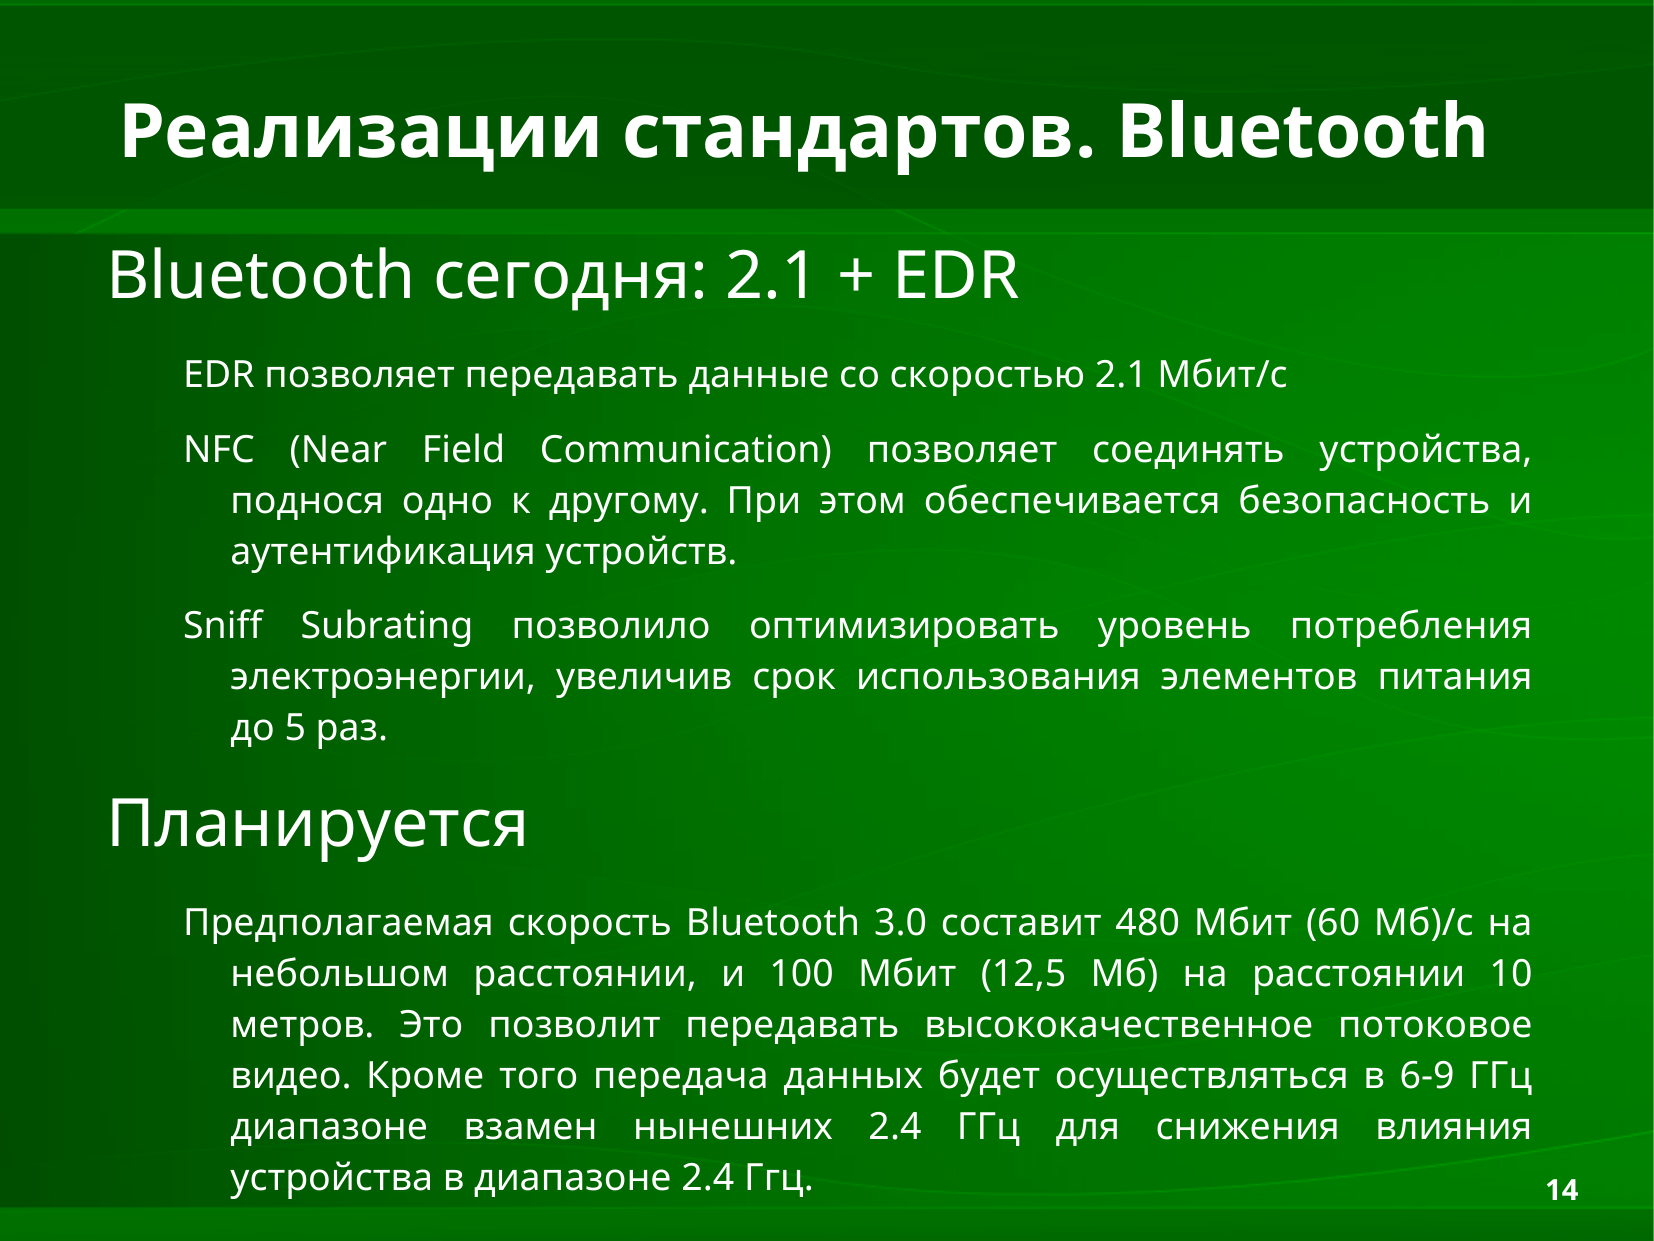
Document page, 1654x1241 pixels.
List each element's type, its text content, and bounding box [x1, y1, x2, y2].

picture [0, 0, 1654, 1241]
list Bluetooth сегодня: 2.1 + EDR EDR позволяет передавать данные со скоростью 2.1 Мбит/с NFC (Near Field Communication) позволяет соединять устройства, поднося одно к другому. При этом обеспечивается безопасность и аутентификация устройств. Sniff Subrating позволило оптимизировать уровень потребления электроэнергии, увеличив срок использования элементов питания до 5 раз. Планируется Предполагаемая скорость Bluetooth 3.0 составит 480 Мбит (60 Мб)/с на небольшом расстоянии, и 100 Мбит (12,5 Мб) на расстоянии 10 метров. Это позволит передавать высококачественное потоковое видео. Кроме того передача данных будет осуществляться в 6-9 ГГц диапазоне взамен нынешних 2.4 ГГц для снижения влияния устройства в диапазоне 2.4 Ггц. [88, 227, 1534, 1123]
title Реализации стандартов. Bluetooth [82, 36, 1571, 220]
